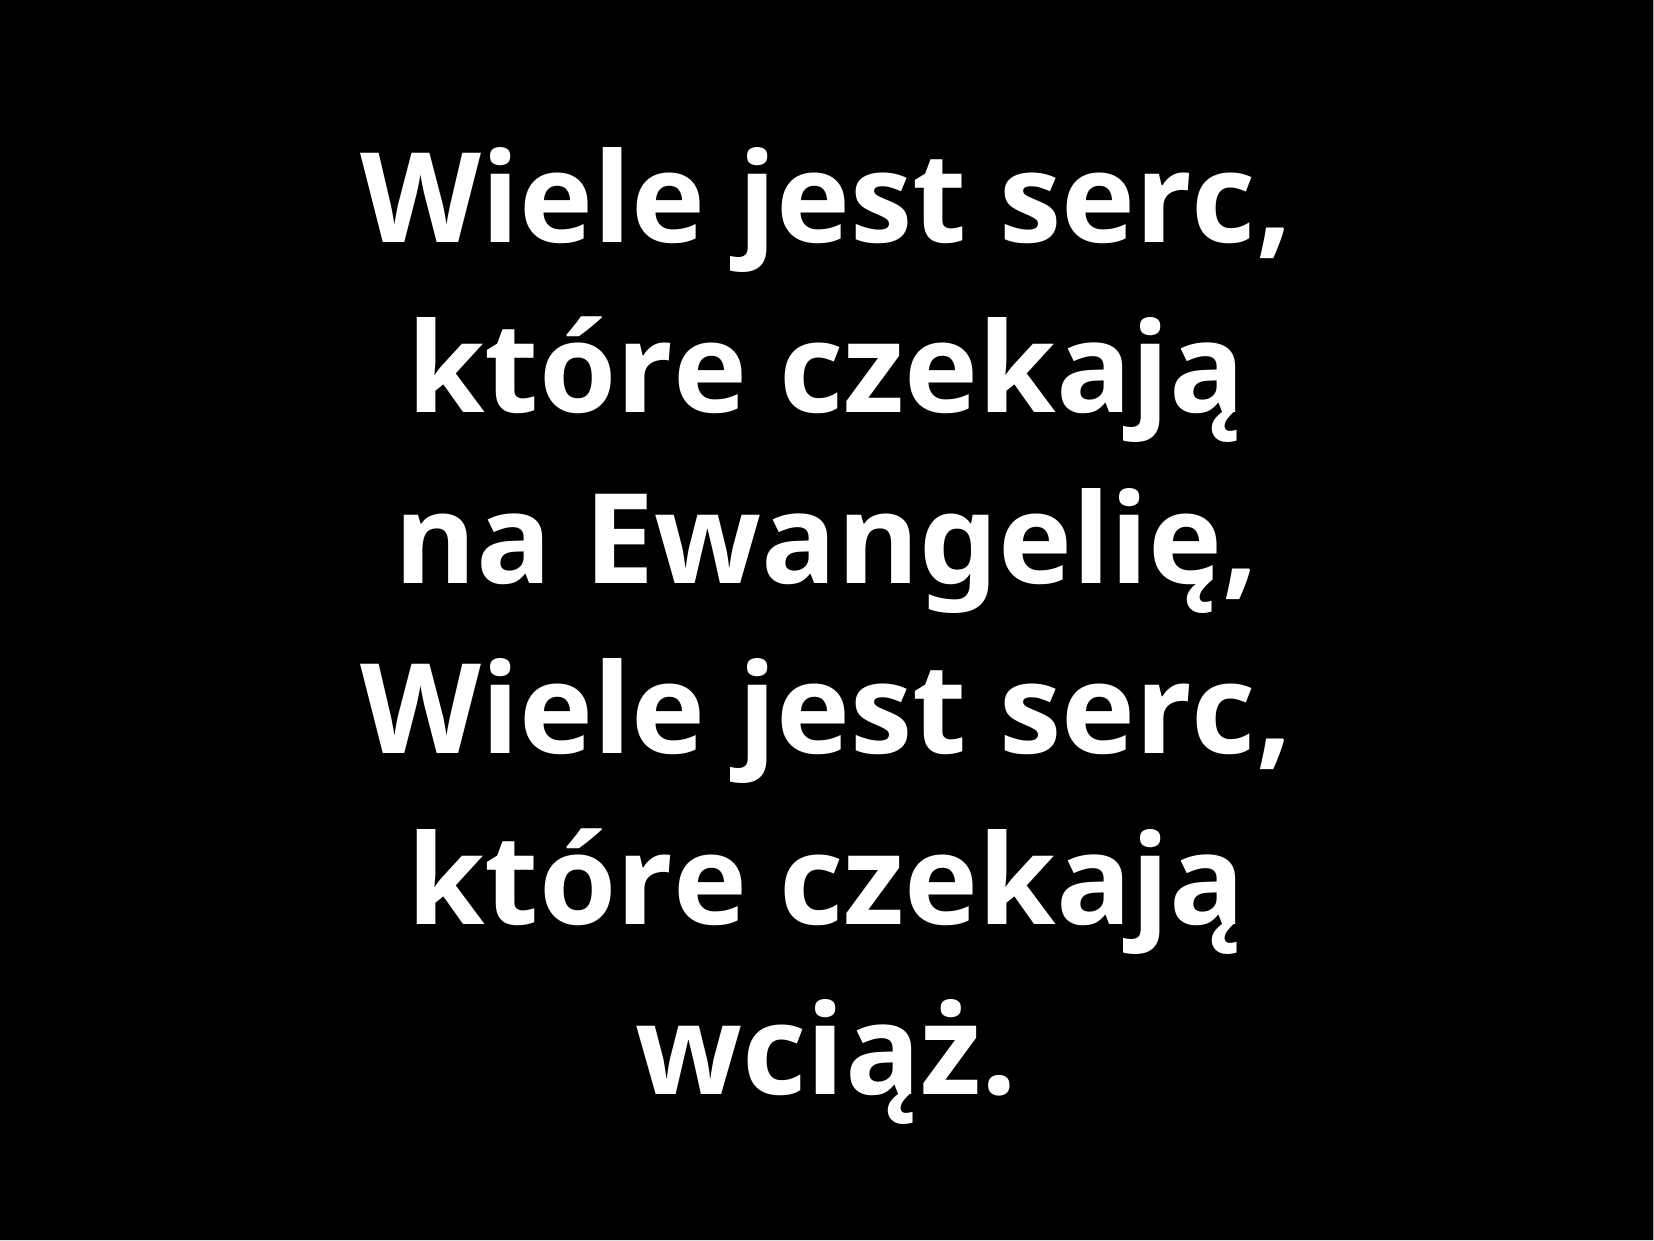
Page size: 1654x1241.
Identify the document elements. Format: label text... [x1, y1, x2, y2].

title Wiele jest serc, które czekają na Ewangelię, Wiele jest serc, które czekają wciąż. [0, 0, 1654, 1241]
